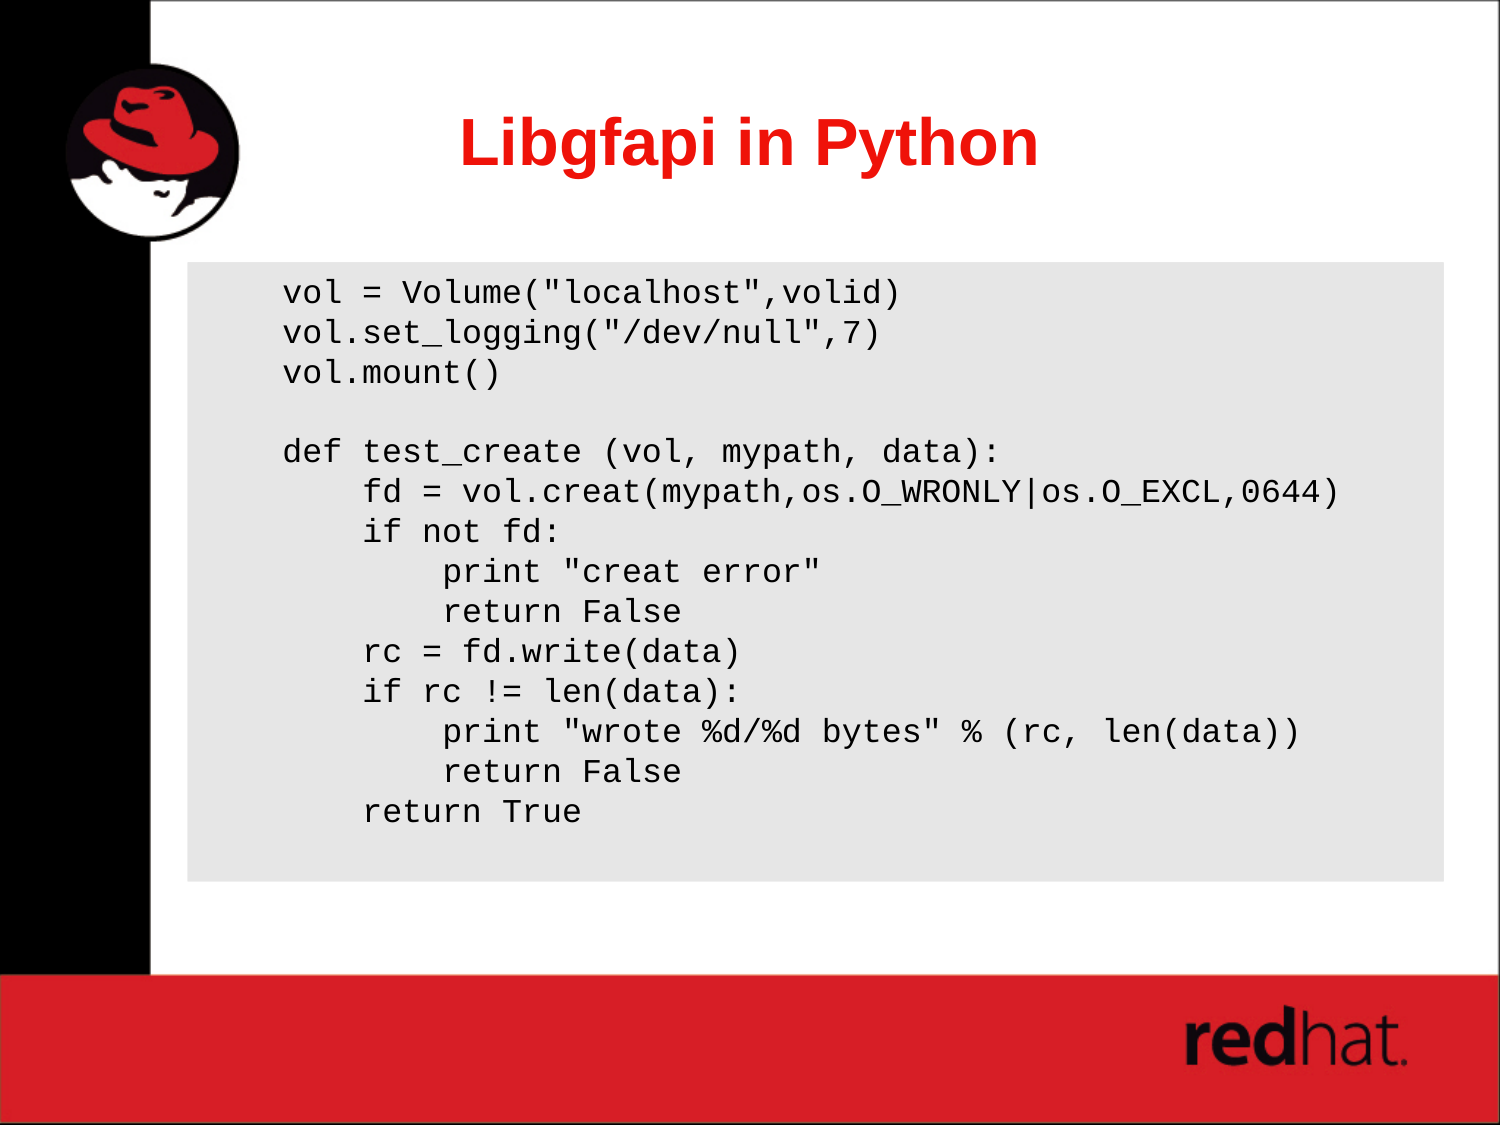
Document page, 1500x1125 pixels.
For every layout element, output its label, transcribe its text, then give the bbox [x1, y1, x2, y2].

title Libgfapi in Python [75, 44, 1425, 233]
text_box vol = Volume("localhost",volid) vol.set_logging("/dev/null",7) vol.mount() def test_create (vol, mypath, data): fd = vol.creat(mypath,os.O_WRONLY|os.O_EXCL,0644) if not fd: print "creat error" return False rc = fd.write(data) if rc != len(data): print "wrote %d/%d bytes" % (rc, len(data)) return False return True [187, 262, 1444, 882]
picture [0, 0, 1500, 1125]
